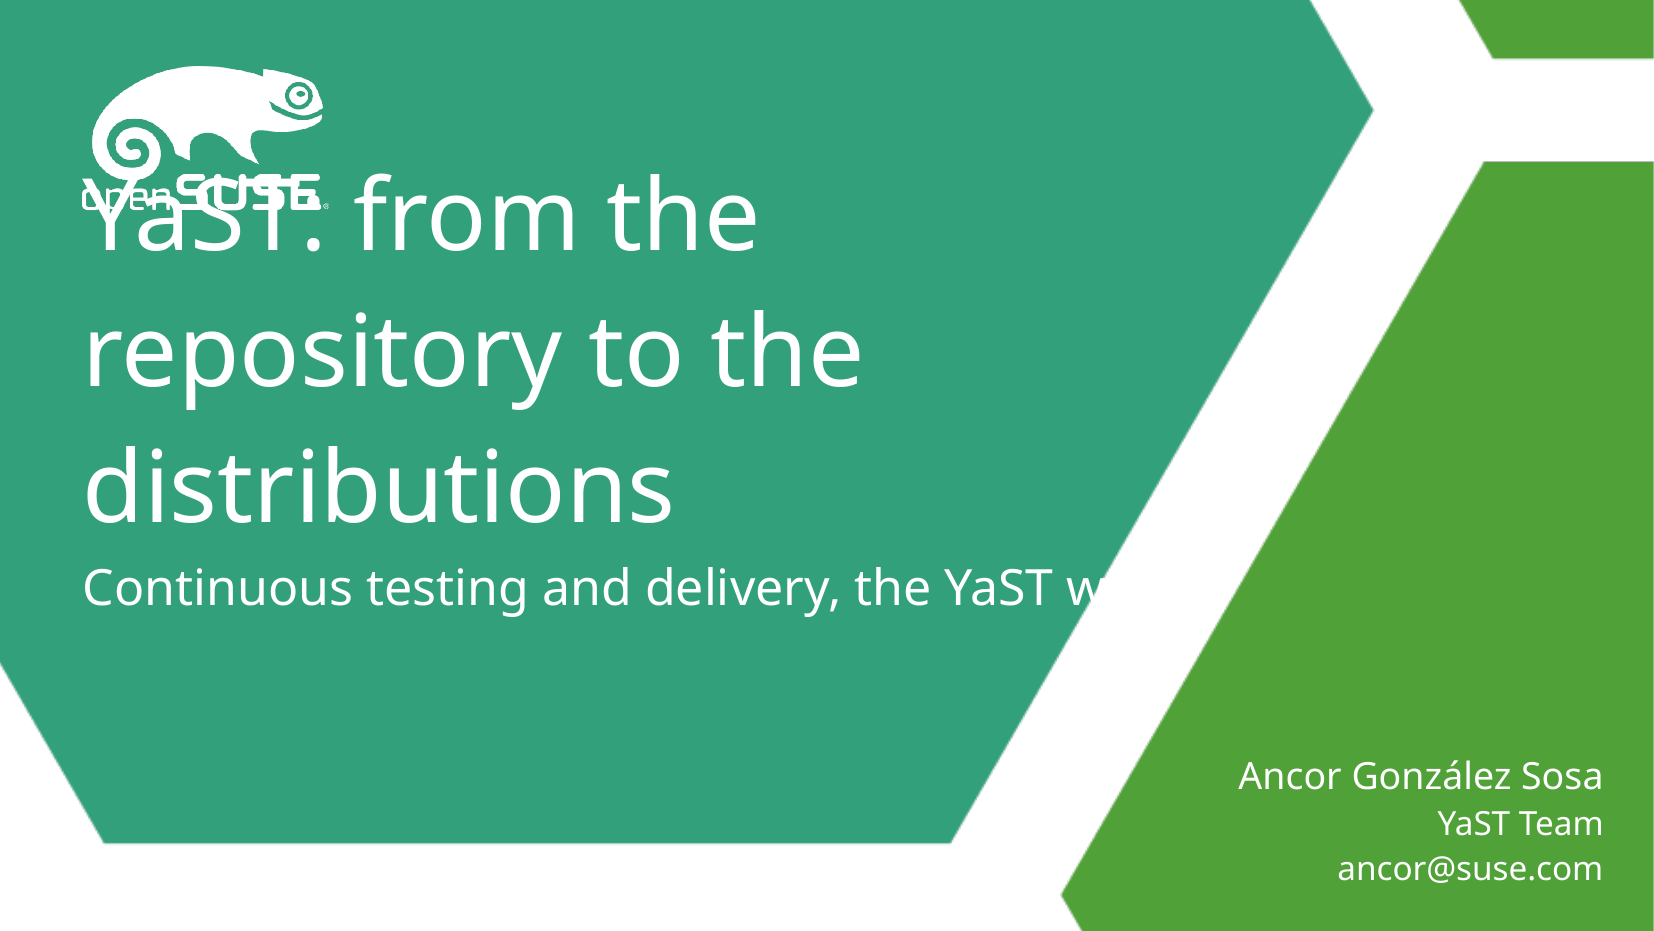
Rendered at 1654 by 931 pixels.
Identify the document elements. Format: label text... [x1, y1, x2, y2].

title YaST: from the repository to the distributions Continuous testing and delivery, the YaST way [82, 219, 1218, 545]
picture [0, 0, 1654, 931]
subtitle Ancor González Sosa YaST Team ancor@suse.com [1177, 686, 1604, 931]
